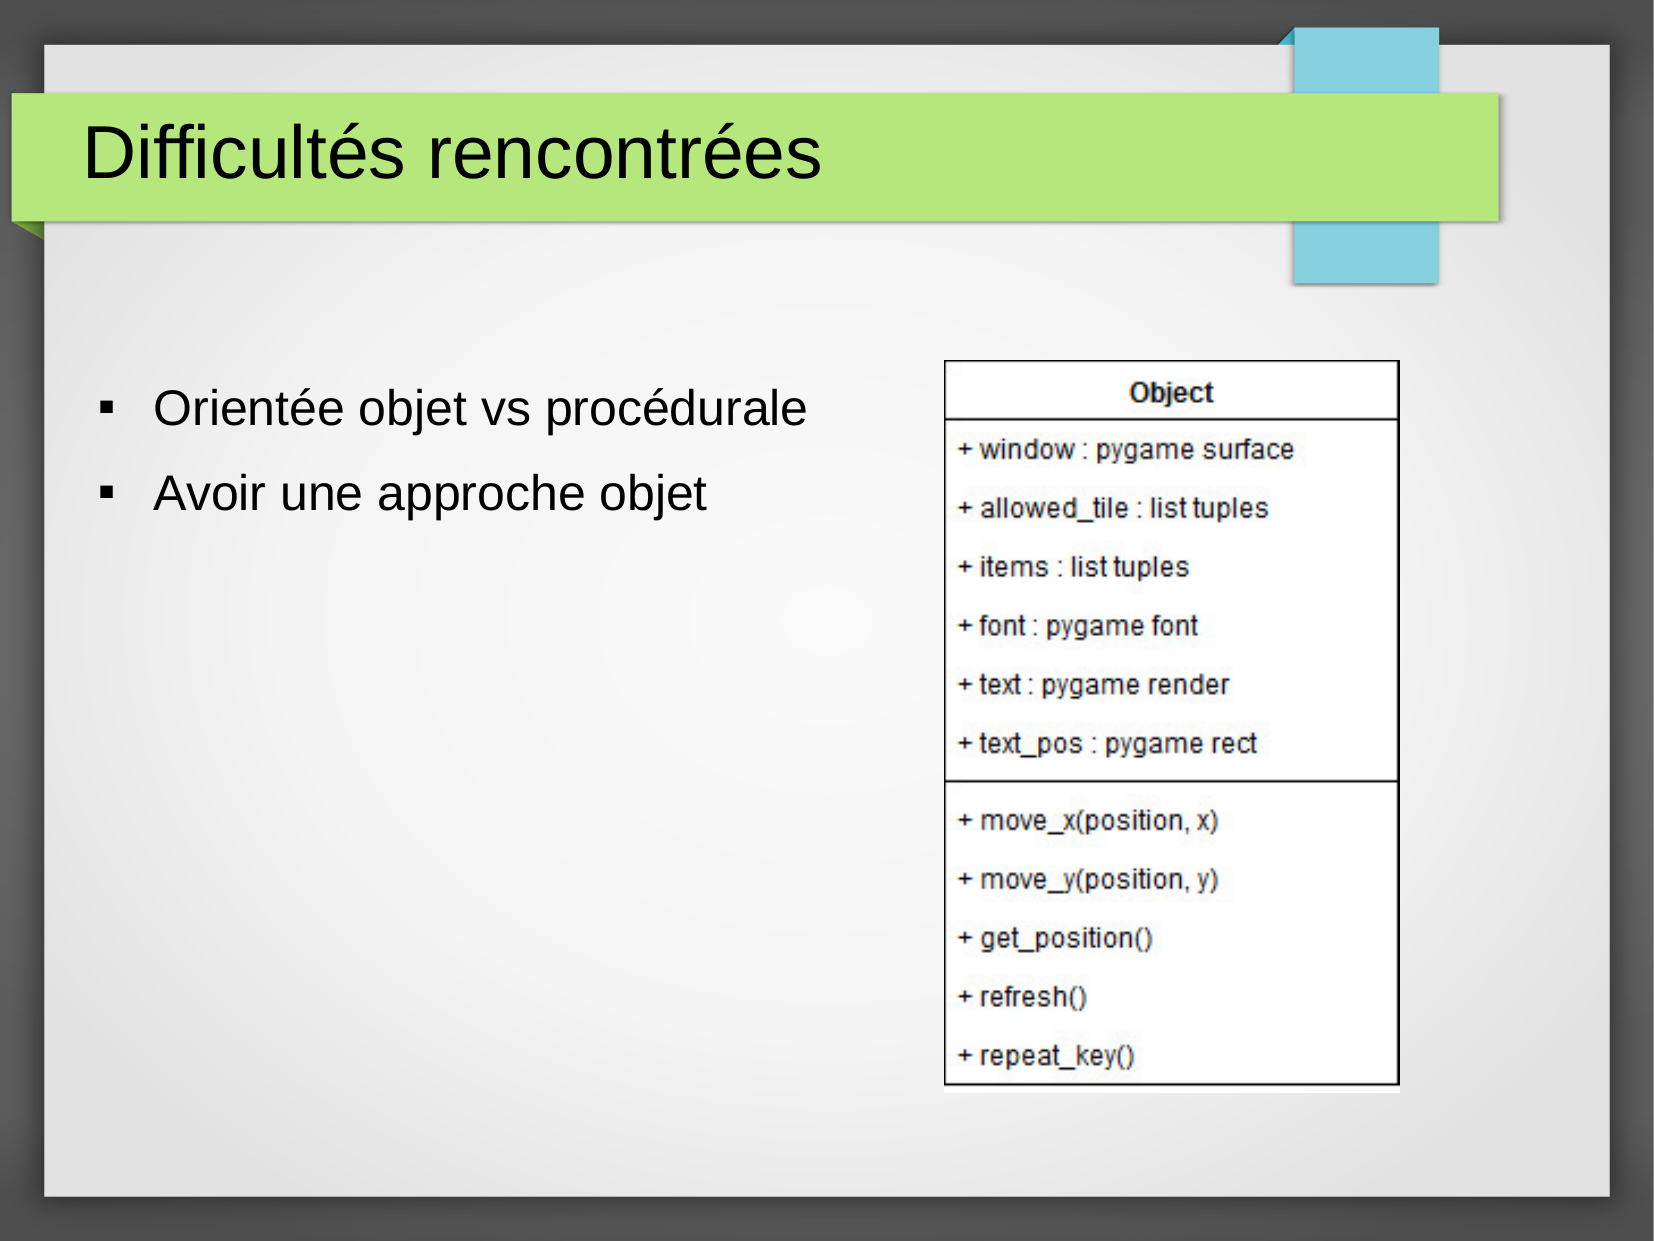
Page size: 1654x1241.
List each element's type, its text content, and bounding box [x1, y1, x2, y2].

picture [0, 0, 1654, 1241]
list Orientée objet vs procédurale Avoir une approche objet [82, 290, 1571, 1010]
title Difficultés rencontrées [82, 49, 1571, 257]
